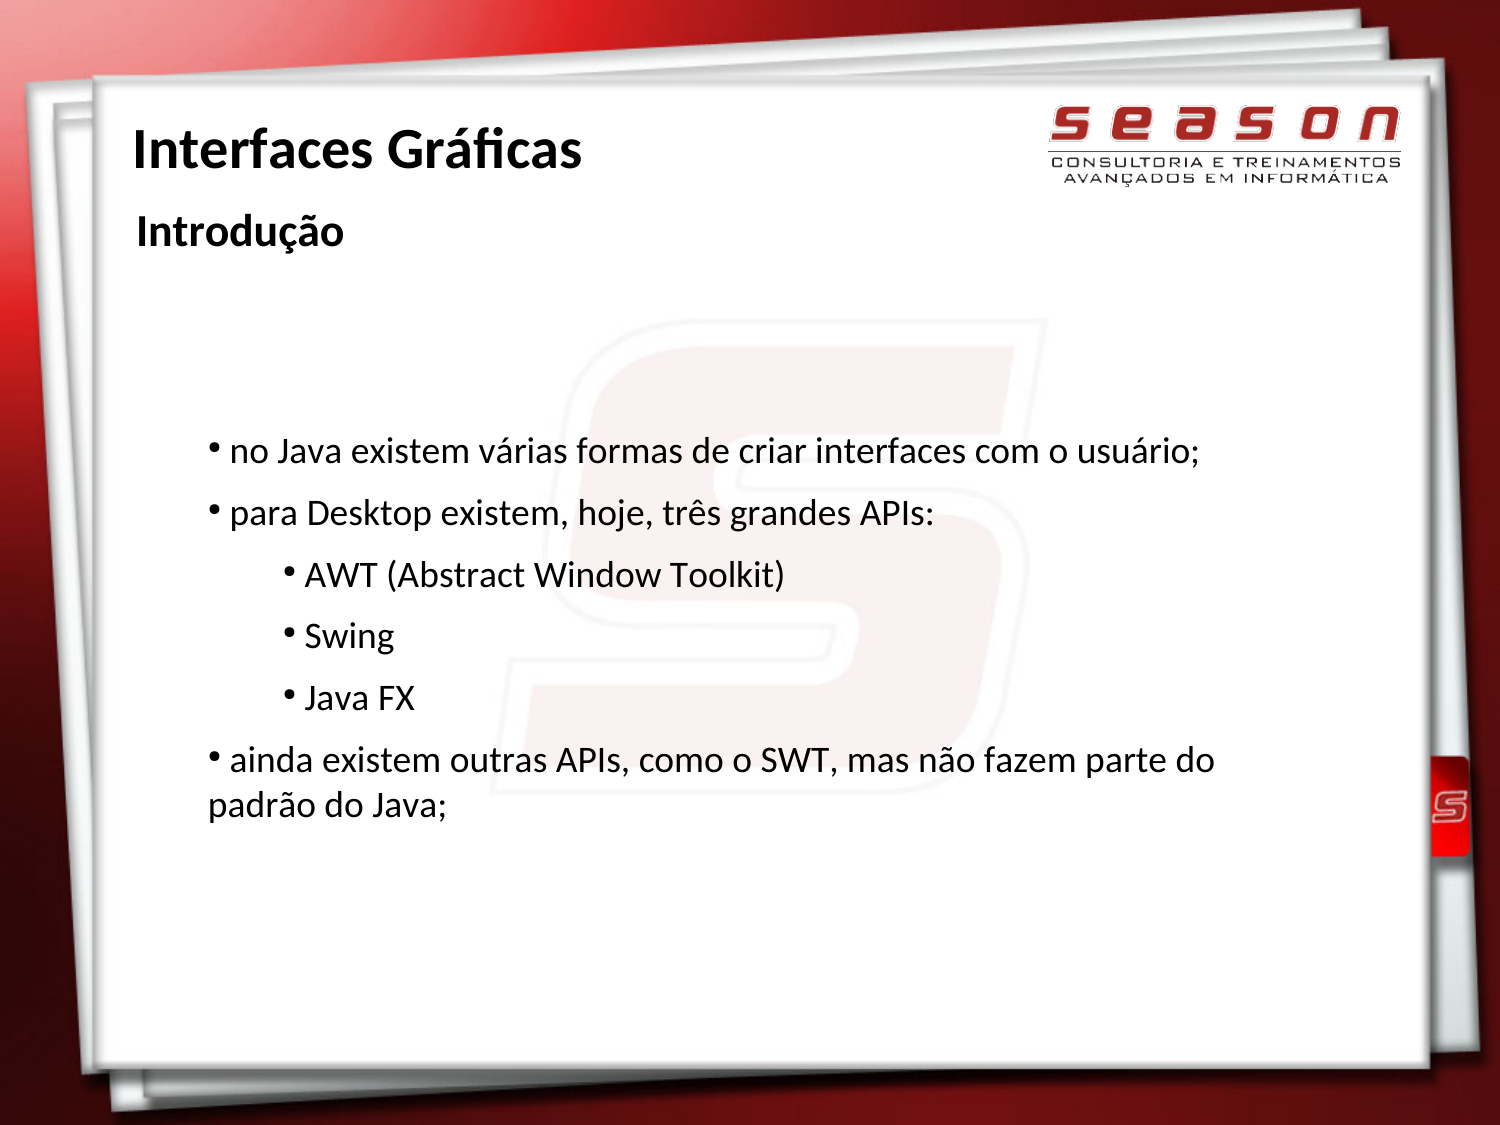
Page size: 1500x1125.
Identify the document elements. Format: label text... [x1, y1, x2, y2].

title Interfaces Gráficas [118, 33, 1394, 257]
picture [0, 0, 1500, 1125]
text_box Introdução [119, 200, 1240, 256]
text_box no Java existem várias formas de criar interfaces com o usuário; para Desktop existem, hoje, três grandes APIs: AWT (Abstract Window Toolkit) Swing Java FX ainda existem outras APIs, como o SWT, mas não fazem parte do padrão do Java; [207, 357, 1328, 894]
